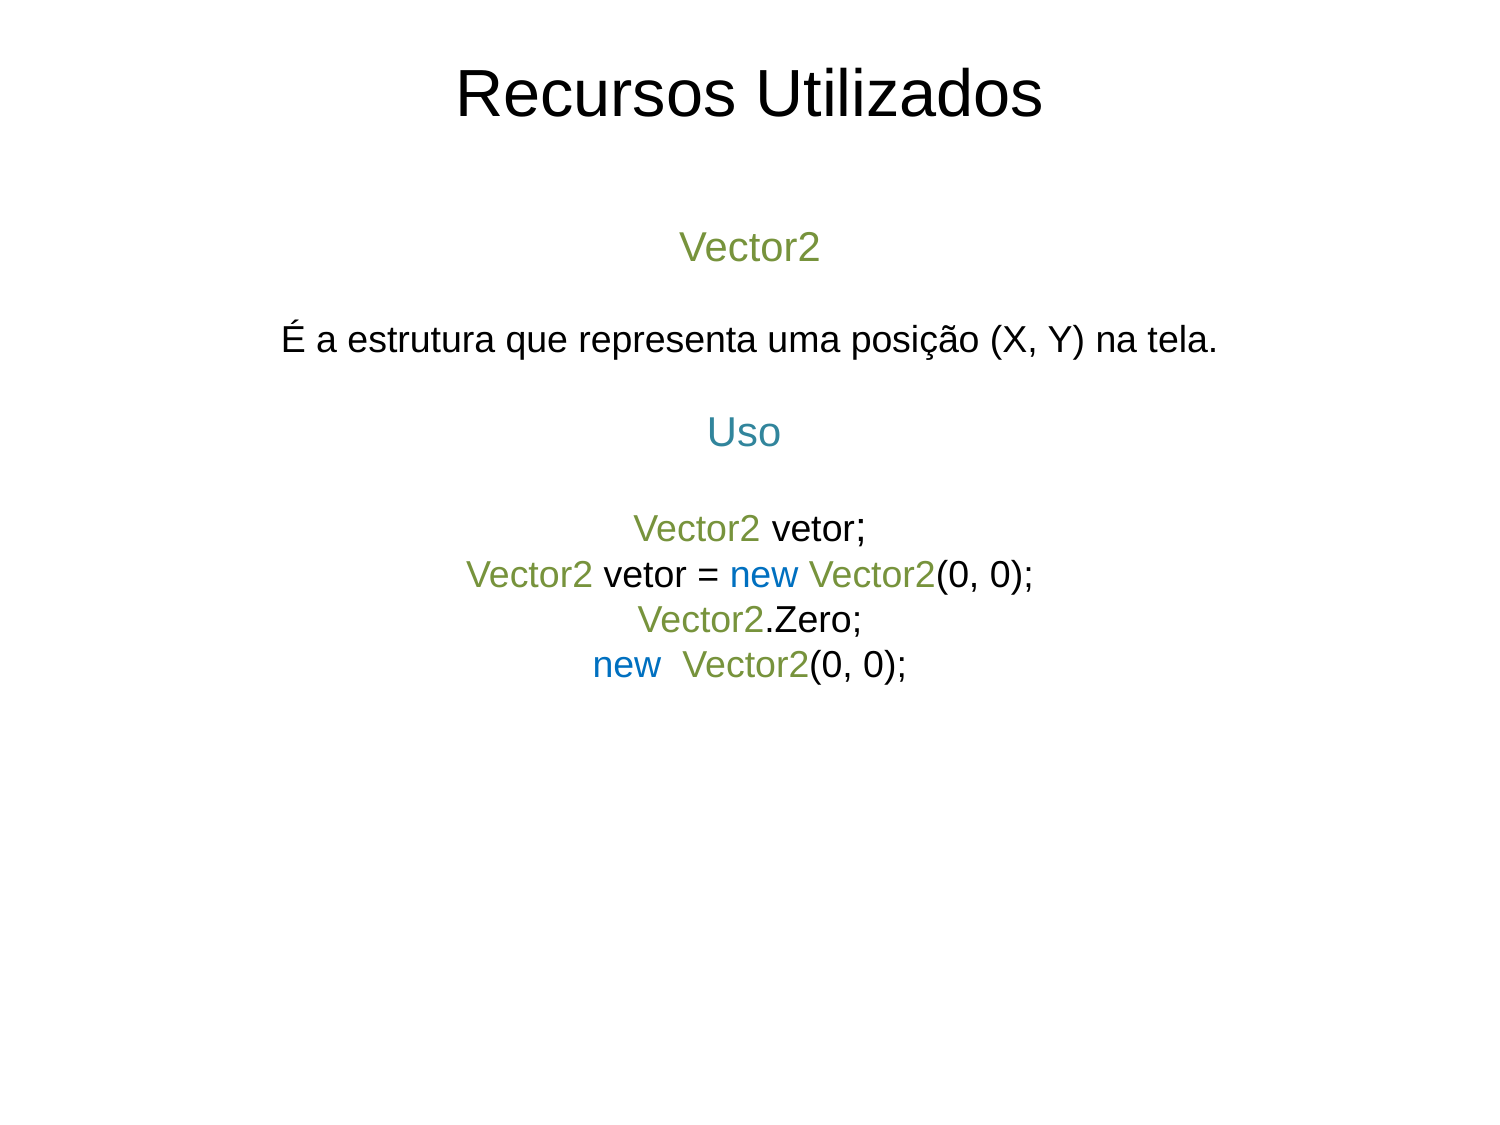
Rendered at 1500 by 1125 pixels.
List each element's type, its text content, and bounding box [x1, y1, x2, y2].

text_box Recursos Utilizados Vector2 É a estrutura que representa uma posição (X, Y) na tela. Uso Vector2 vetor; Vector2 vetor = new Vector2(0, 0); Vector2.Zero; new Vector2(0, 0); [0, 42, 1500, 923]
